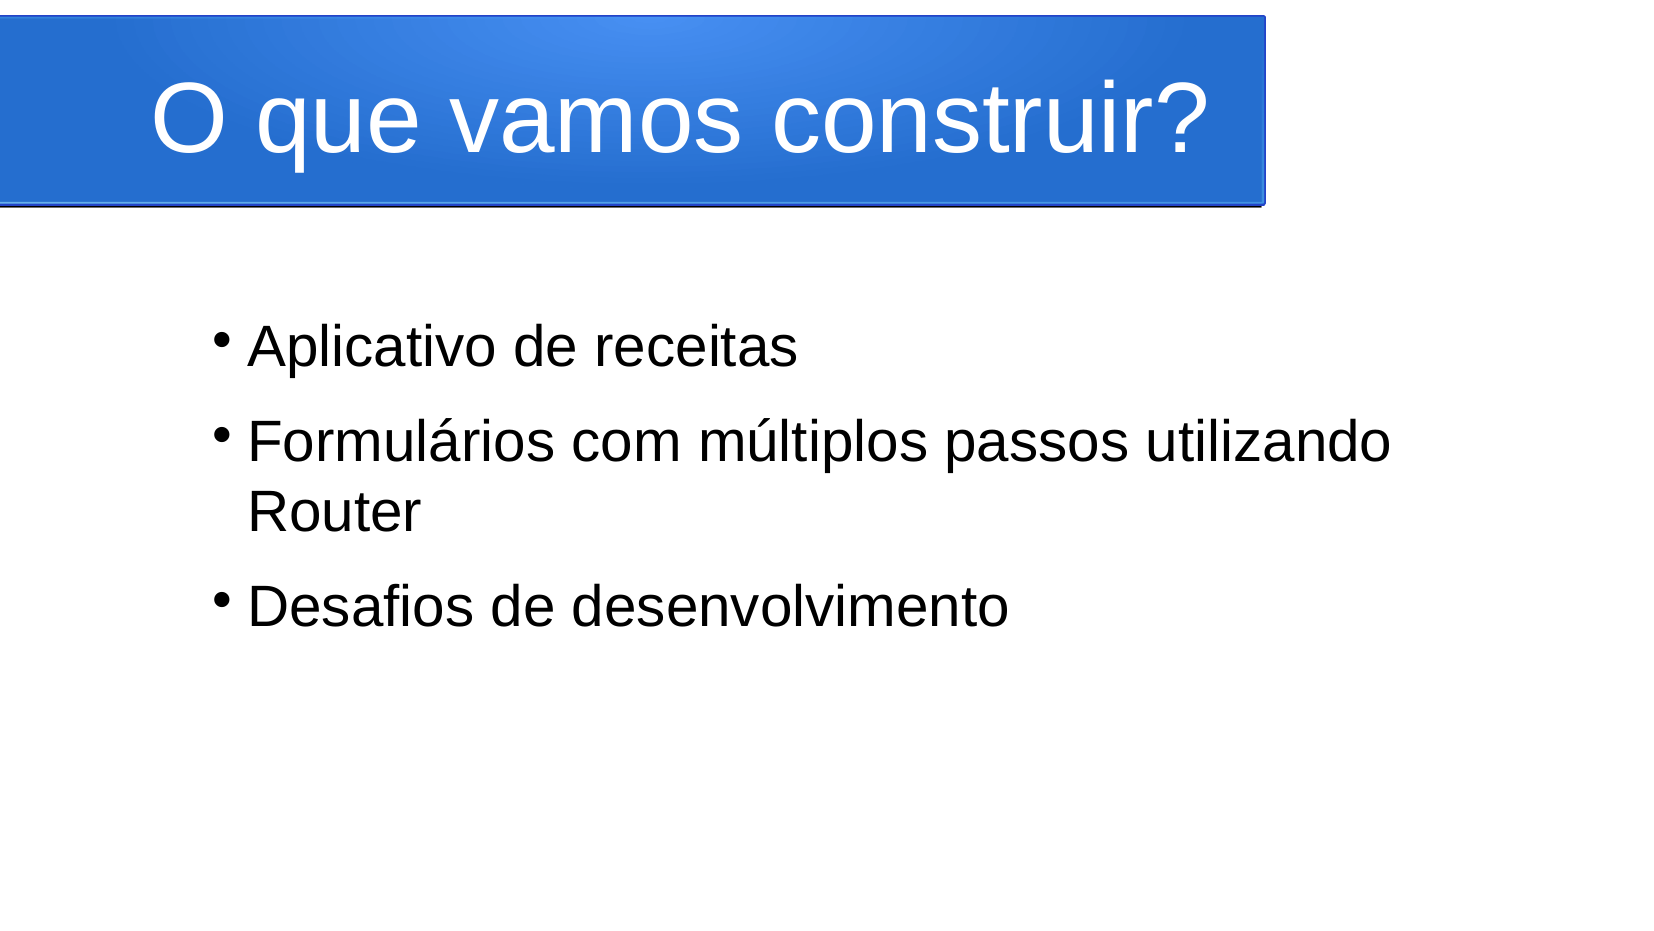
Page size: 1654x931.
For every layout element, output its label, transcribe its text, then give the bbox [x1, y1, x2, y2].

text_box Aplicativo de receitas Formulários com múltiplos passos utilizando Router Desafios de desenvolvimento [197, 301, 1424, 646]
text_box O que vamos construir? [135, 44, 1305, 180]
picture [0, 13, 1269, 211]
